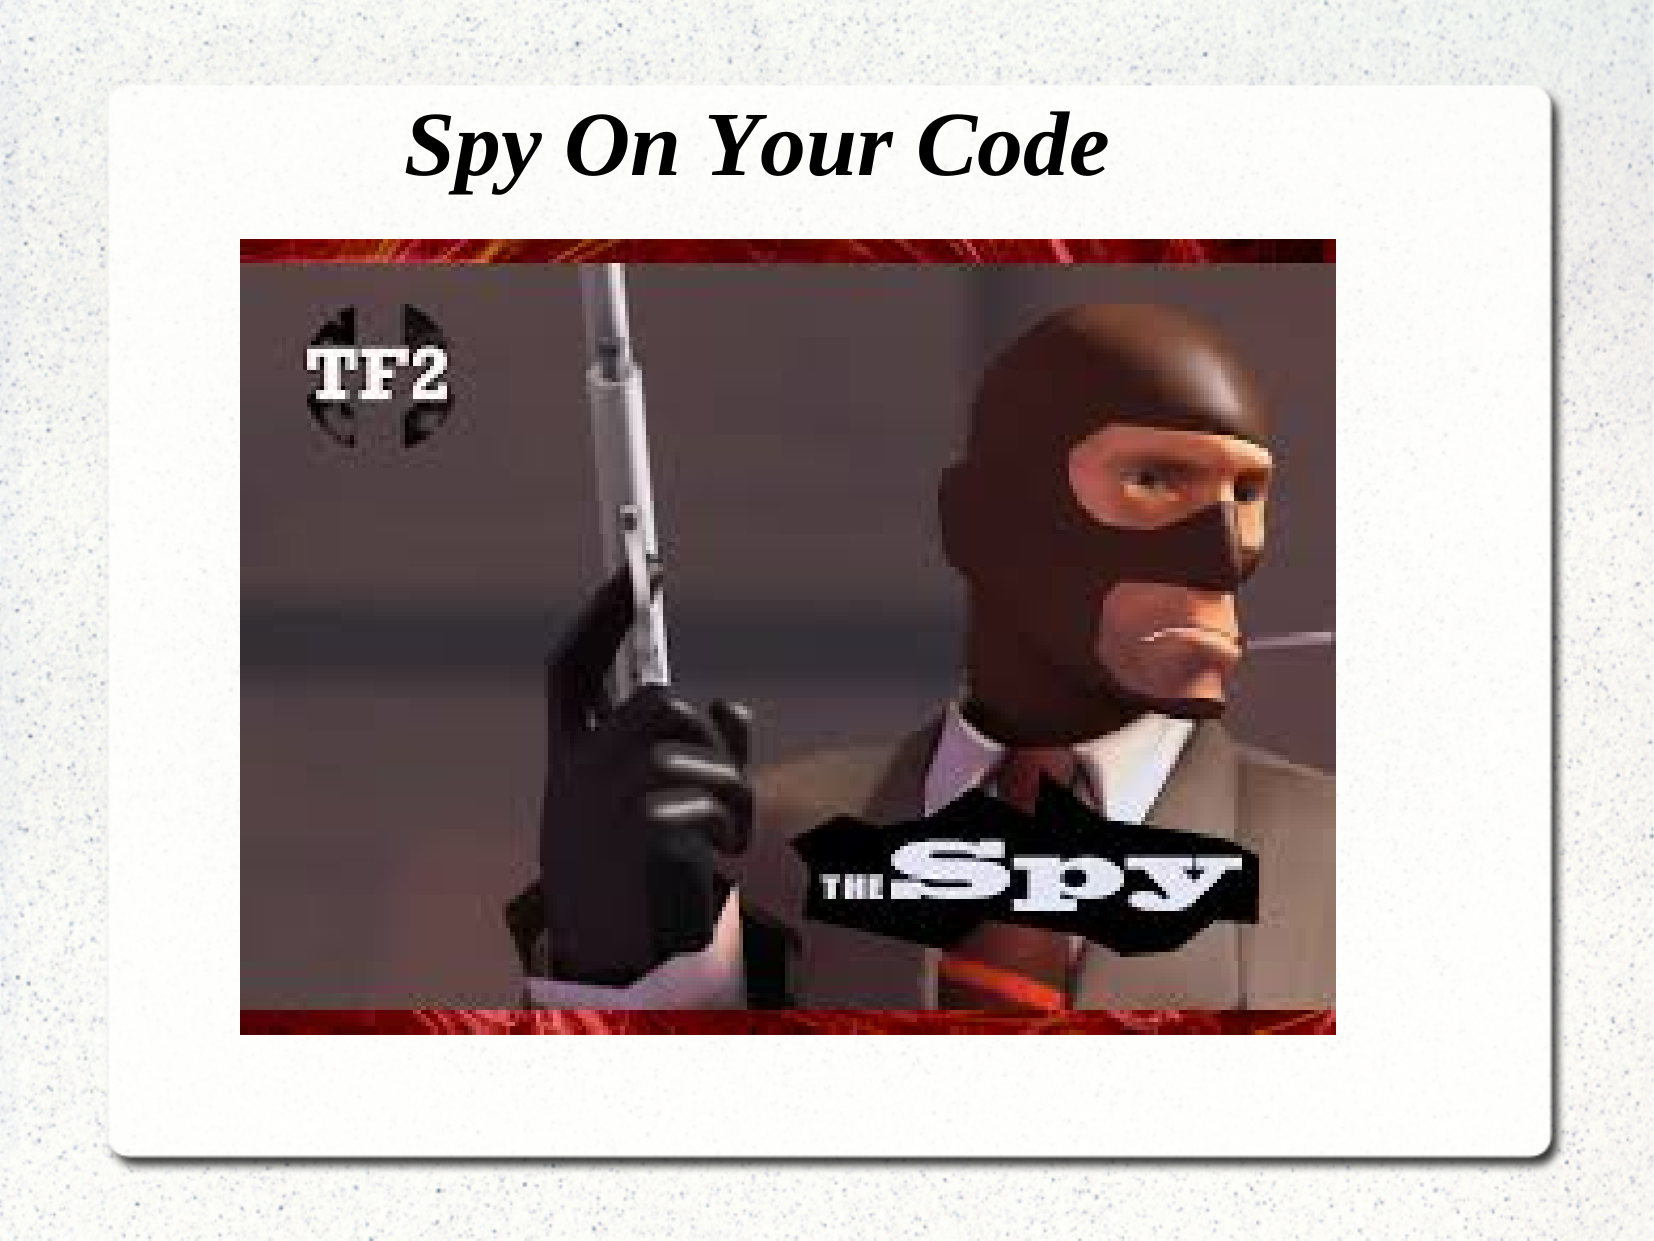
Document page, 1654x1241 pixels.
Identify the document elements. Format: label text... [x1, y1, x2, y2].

picture [0, 0, 1654, 1241]
text_box Spy On Your Code [105, 93, 1411, 196]
